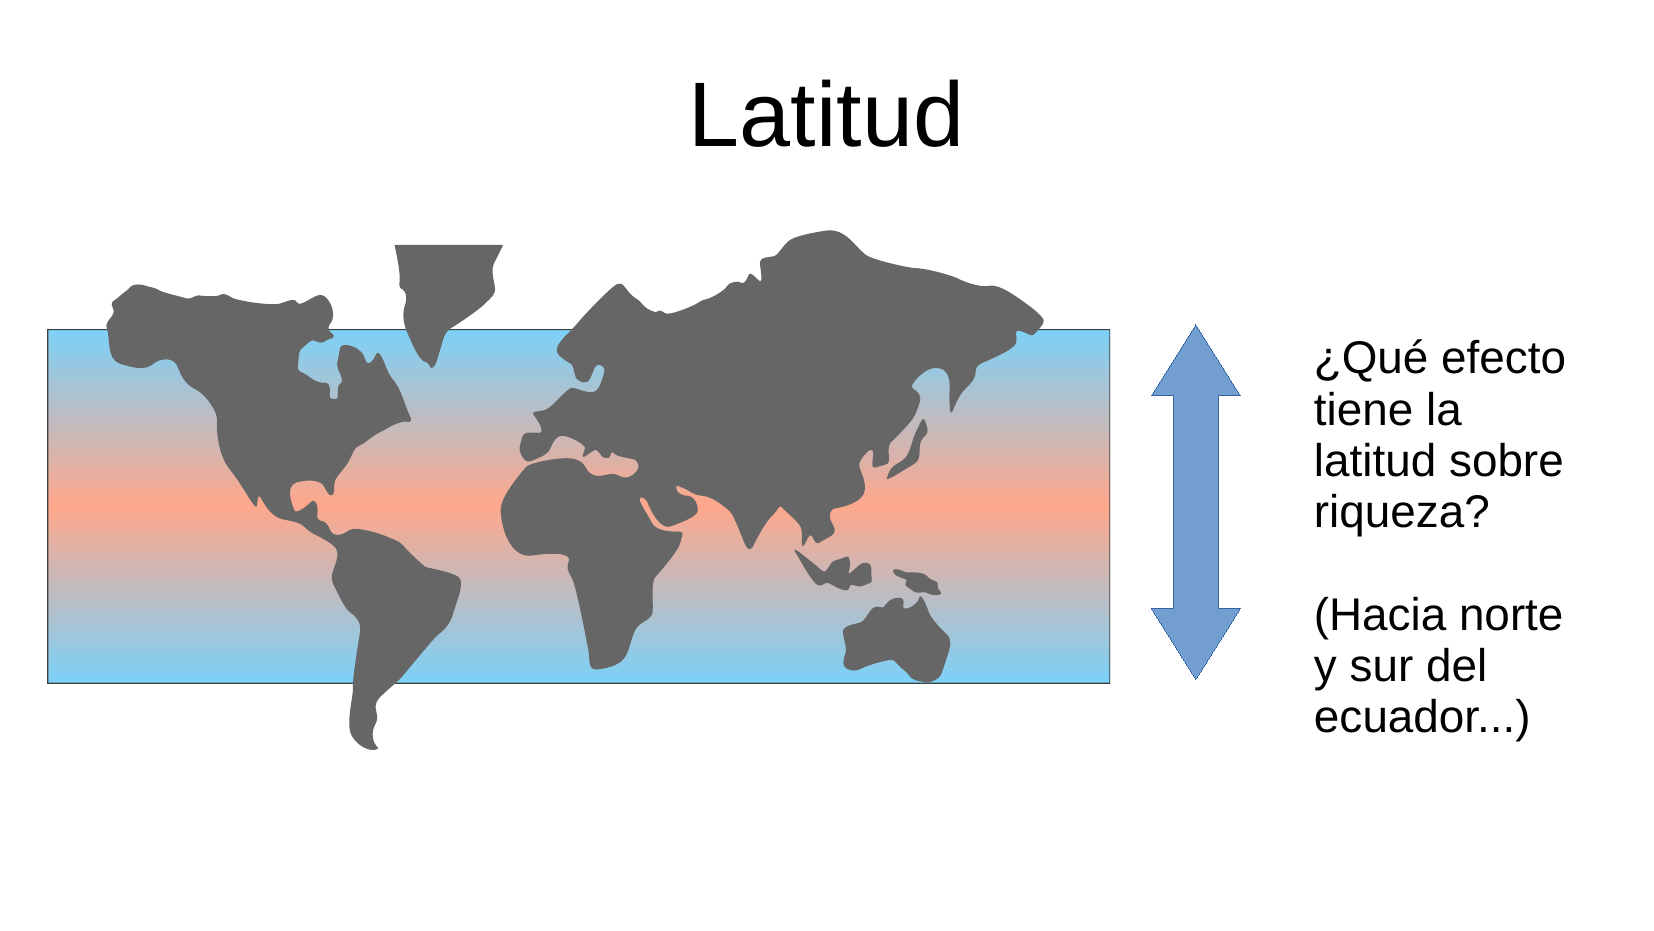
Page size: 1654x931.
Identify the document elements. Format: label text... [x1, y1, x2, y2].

picture [106, 230, 1044, 751]
text_box [47, 329, 106, 684]
title Latitud [82, 37, 1571, 193]
text_box ¿Qué efecto tiene la latitud sobre riqueza? (Hacia norte y sur del ecuador...) [1299, 324, 1595, 750]
text_box [1044, 329, 1111, 684]
text_box [1151, 324, 1241, 680]
